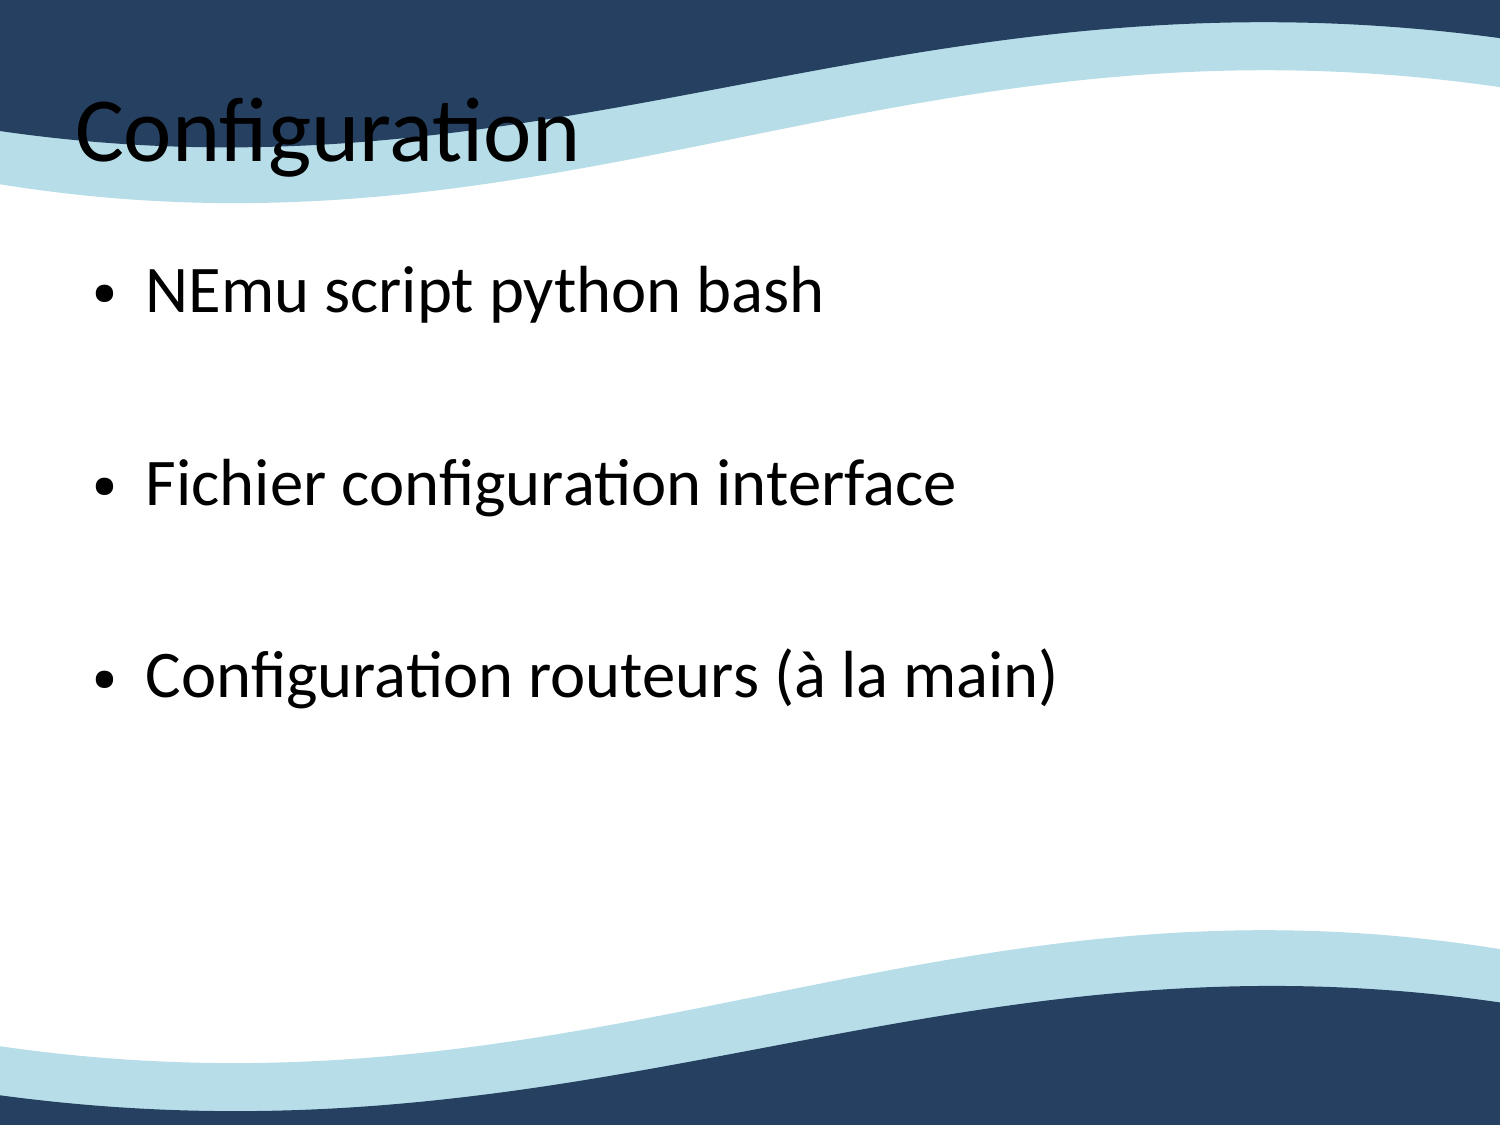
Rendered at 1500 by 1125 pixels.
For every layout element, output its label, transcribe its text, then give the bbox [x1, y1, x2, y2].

list NEmu script python bash Fichier configuration interface Configuration routeurs (à la main) [75, 262, 1425, 1005]
title Configuration [75, 45, 1425, 233]
